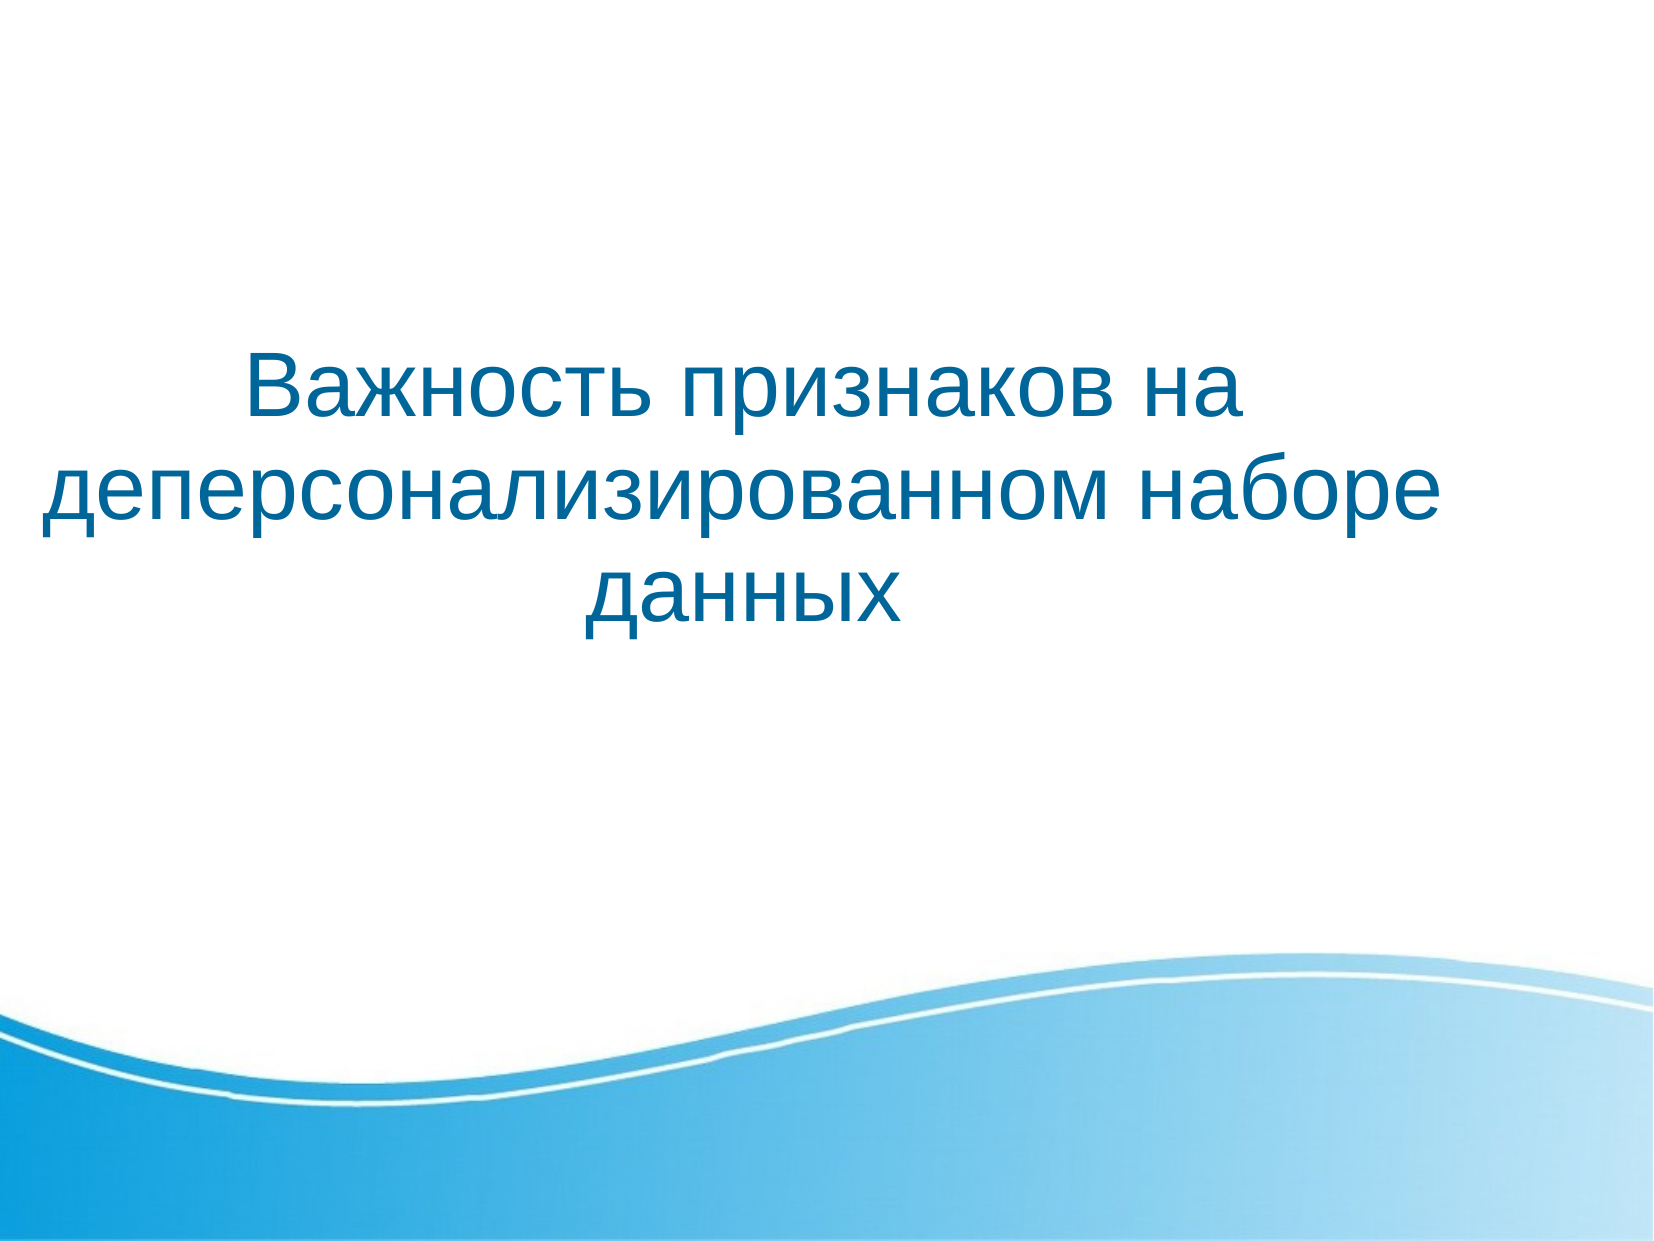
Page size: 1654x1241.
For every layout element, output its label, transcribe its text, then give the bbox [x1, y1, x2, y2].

picture [0, 952, 1654, 1241]
title Важность признаков на деперсонализированном наборе данных [0, 333, 1489, 642]
